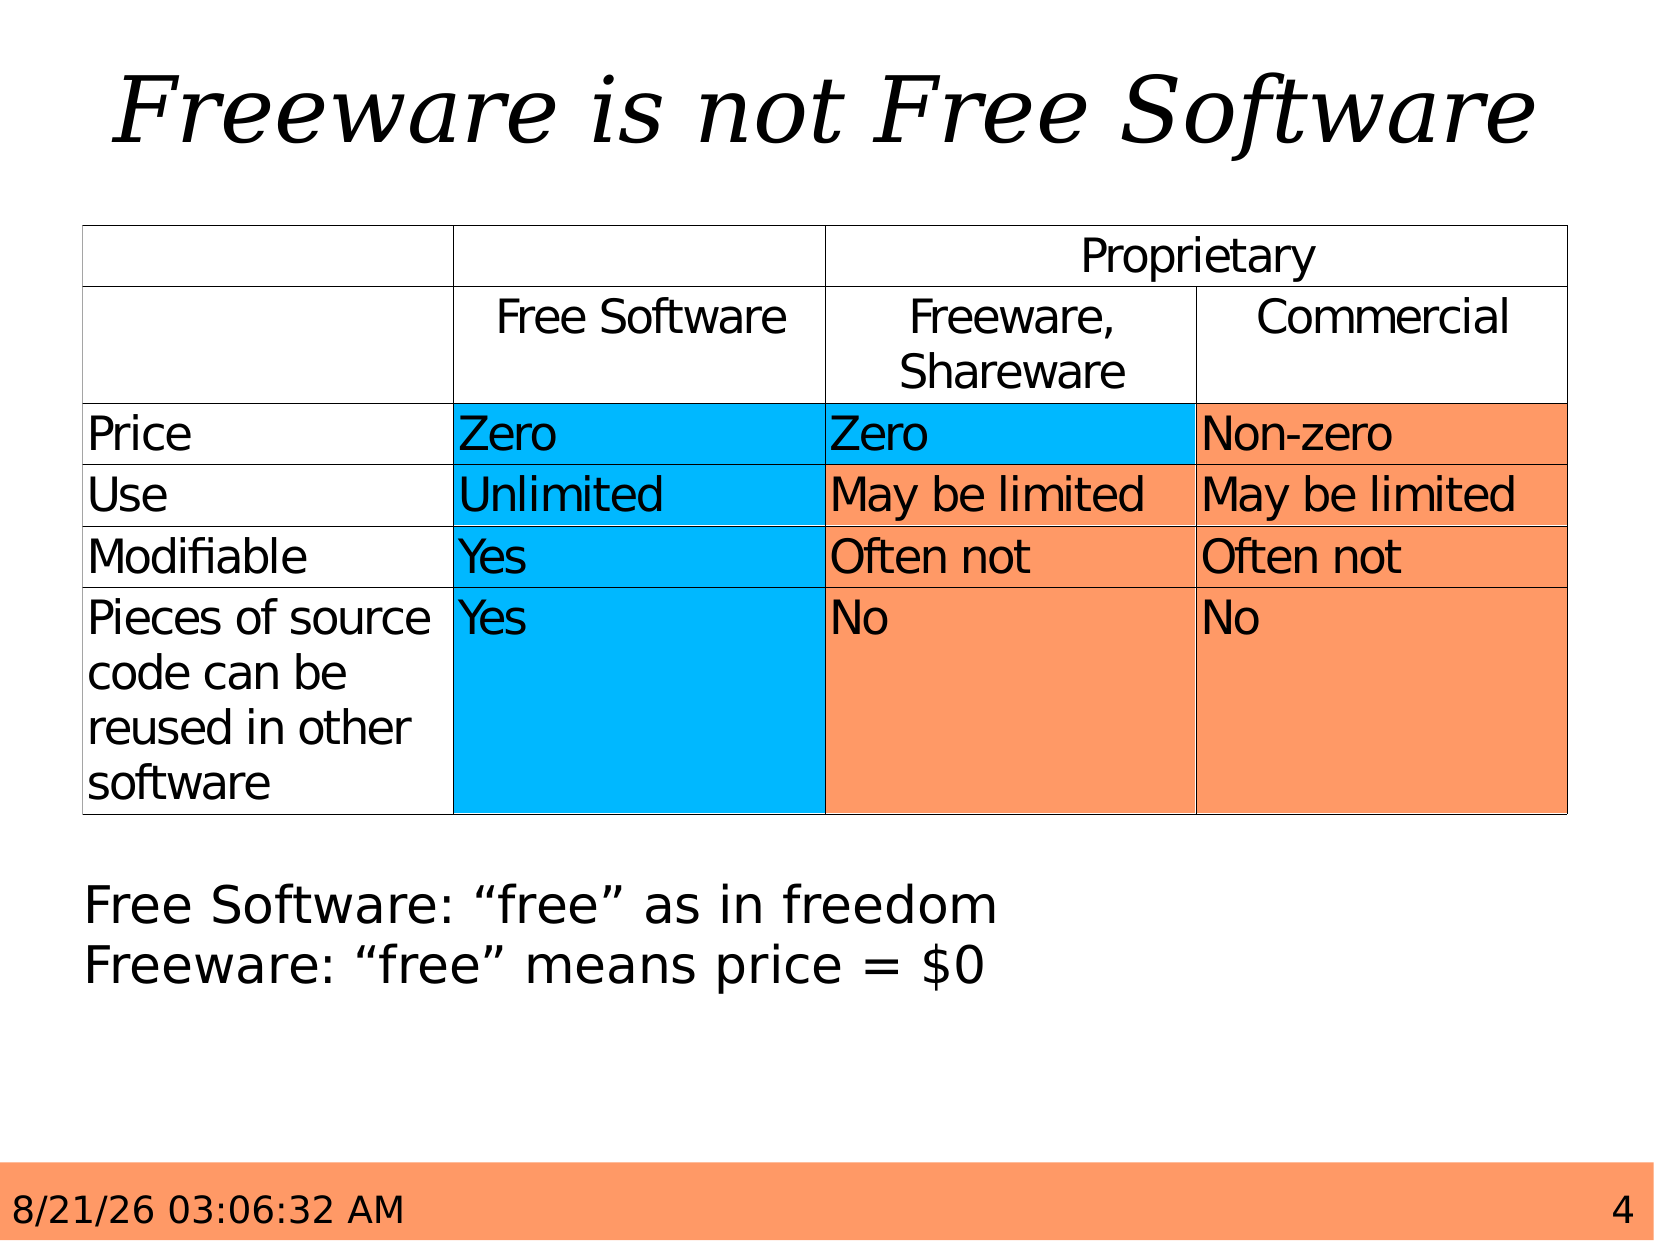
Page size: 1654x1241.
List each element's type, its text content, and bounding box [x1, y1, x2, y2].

title Freeware is not Free Software [0, 35, 1654, 186]
chart [82, 225, 1570, 1109]
